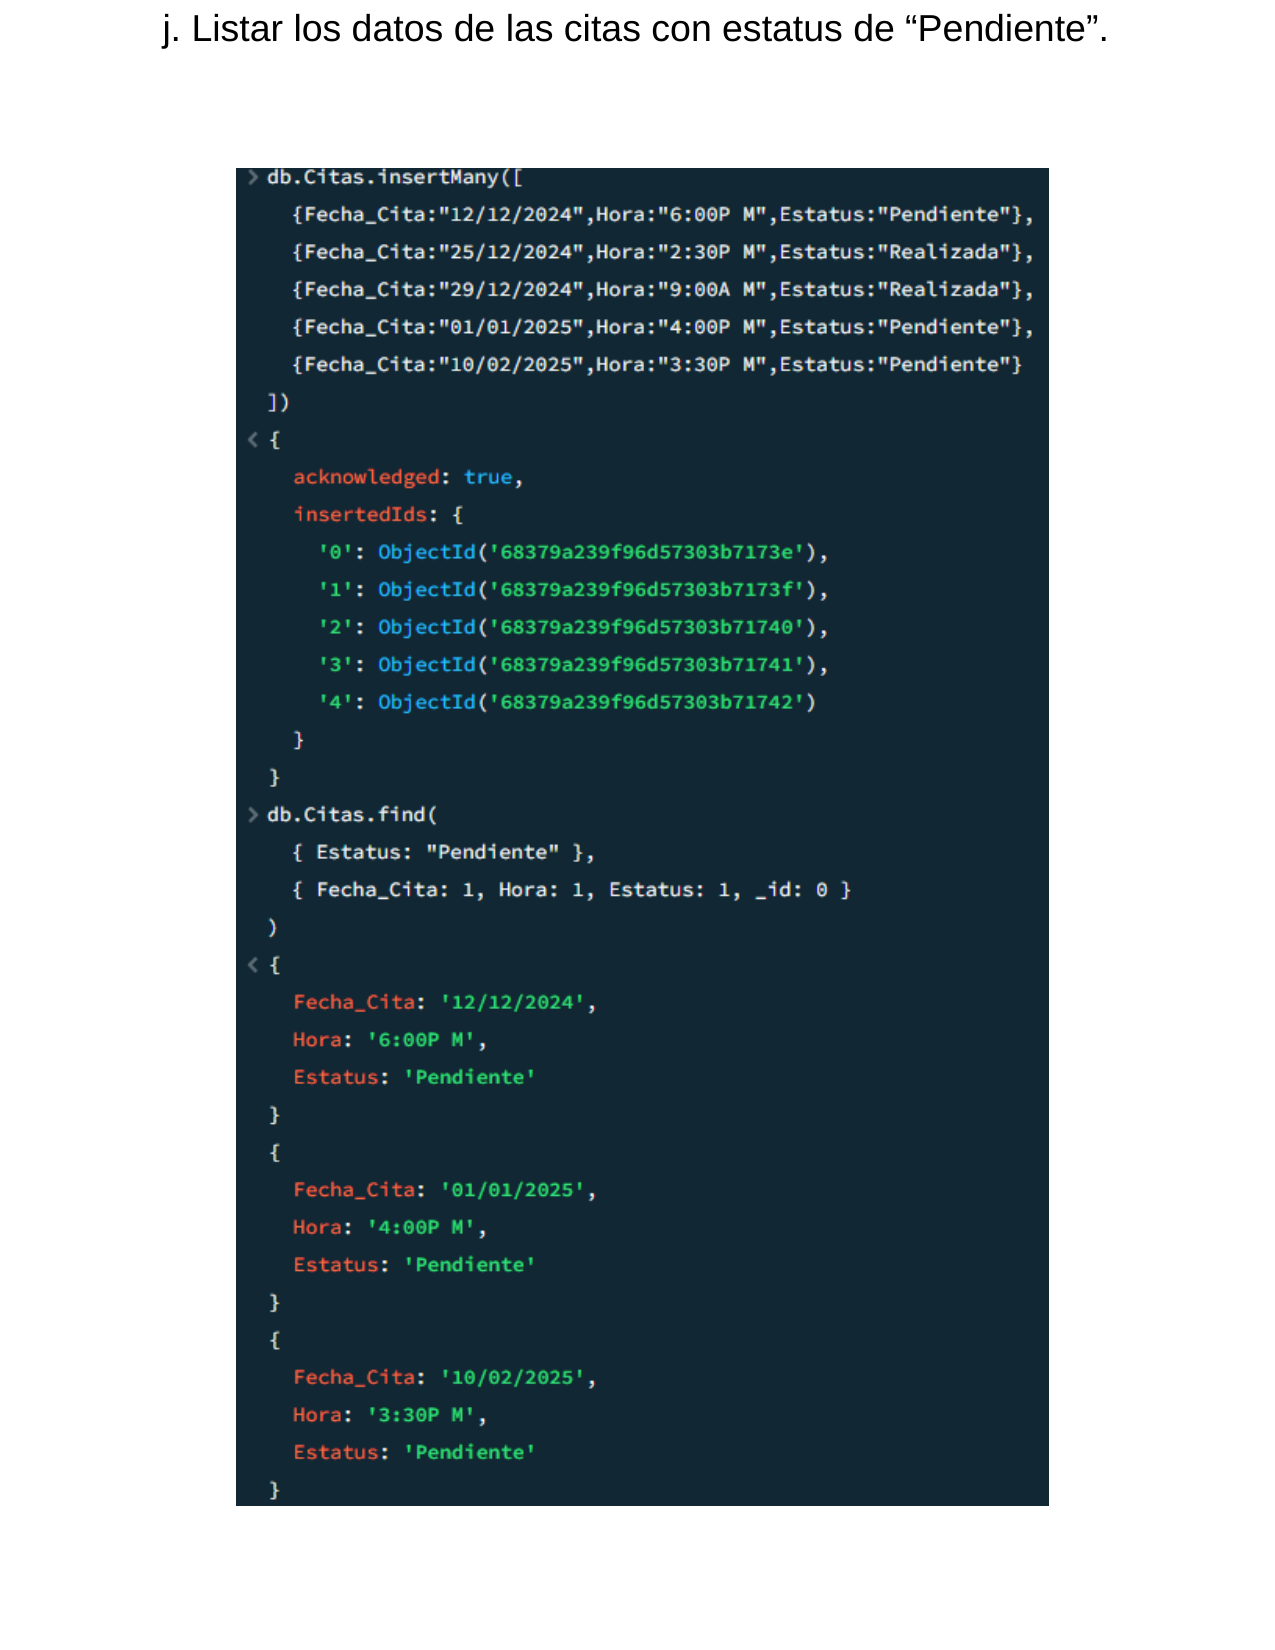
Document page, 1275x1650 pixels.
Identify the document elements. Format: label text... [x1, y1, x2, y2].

picture [236, 168, 1049, 1506]
text_box j. Listar los datos de las citas con estatus de “Pendiente”. [0, 0, 1275, 57]
